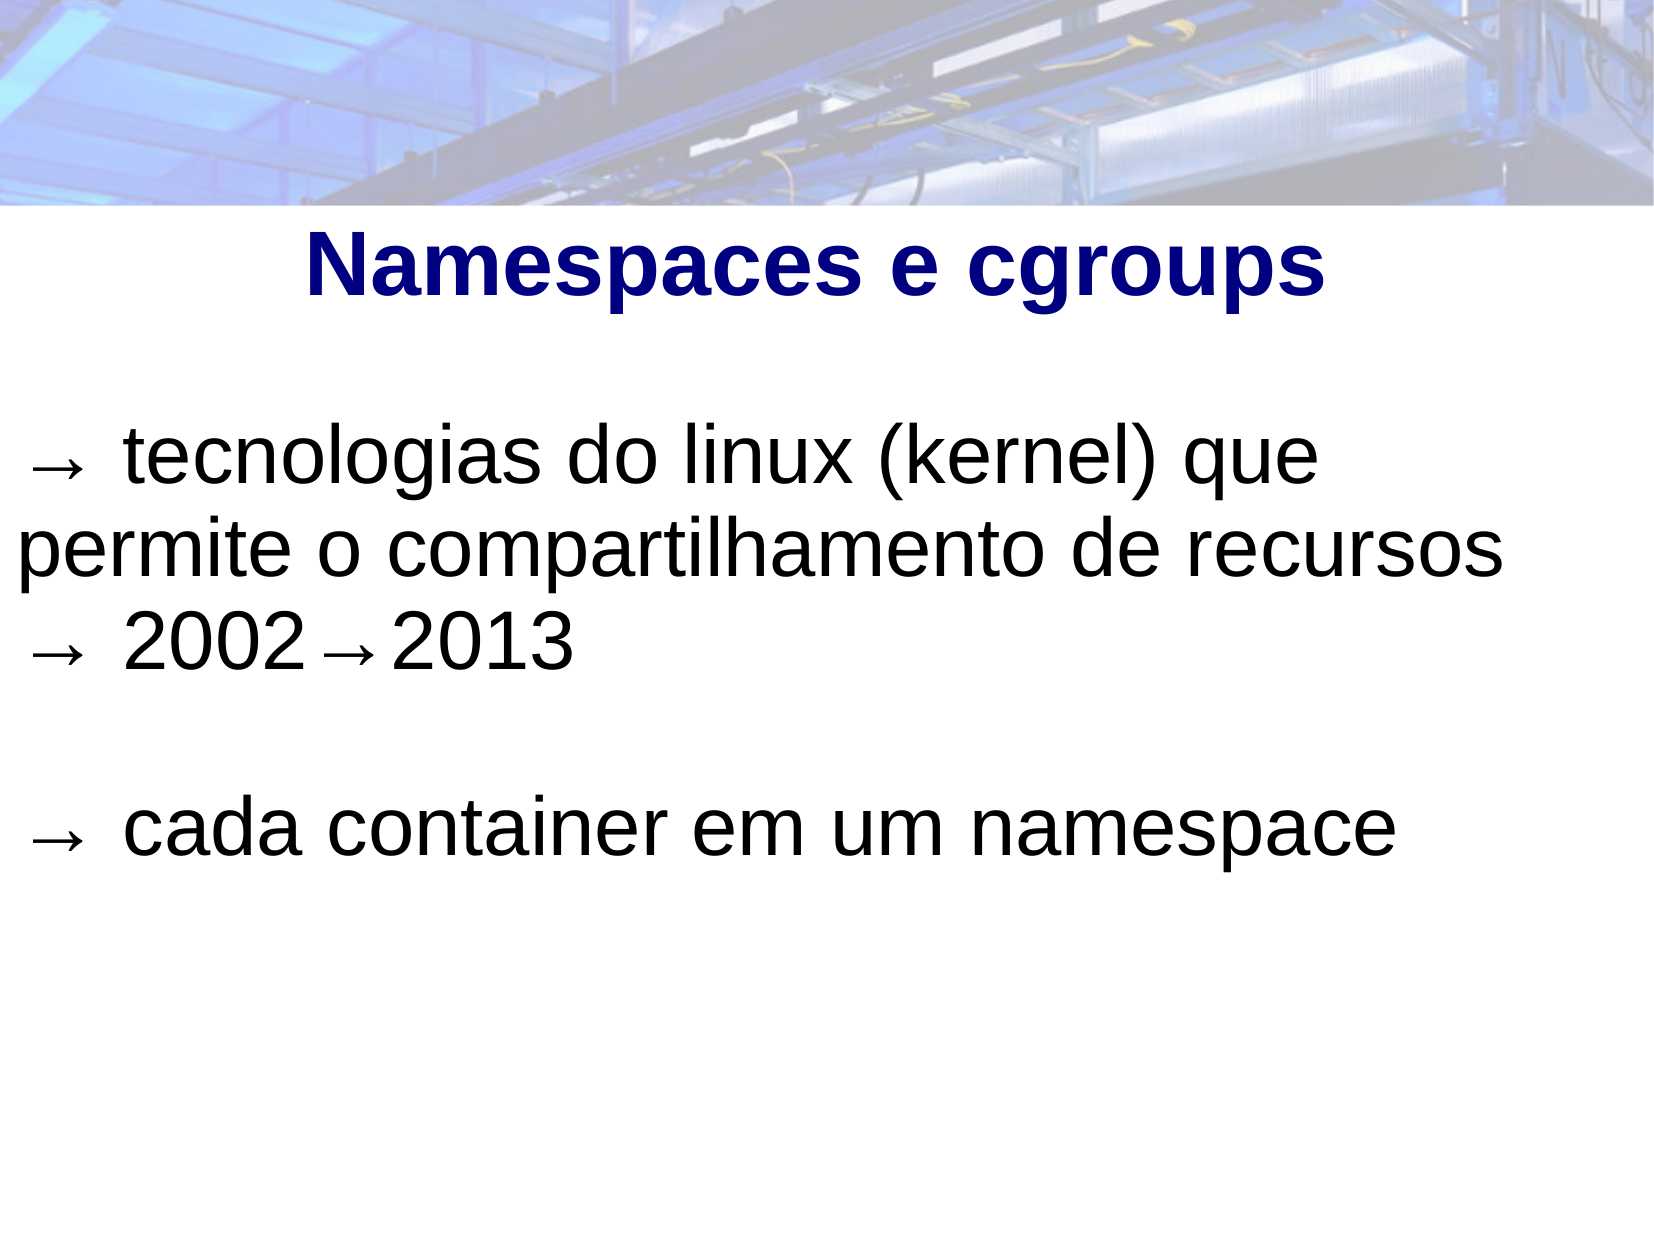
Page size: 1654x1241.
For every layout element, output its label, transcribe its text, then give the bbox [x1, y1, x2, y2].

picture [0, 0, 1654, 1241]
text_box Namespaces e cgroups → tecnologias do linux (kernel) que permite o compartilhamento de recursos → 2002→2013 → cada container em um namespace [1, 205, 1632, 1241]
